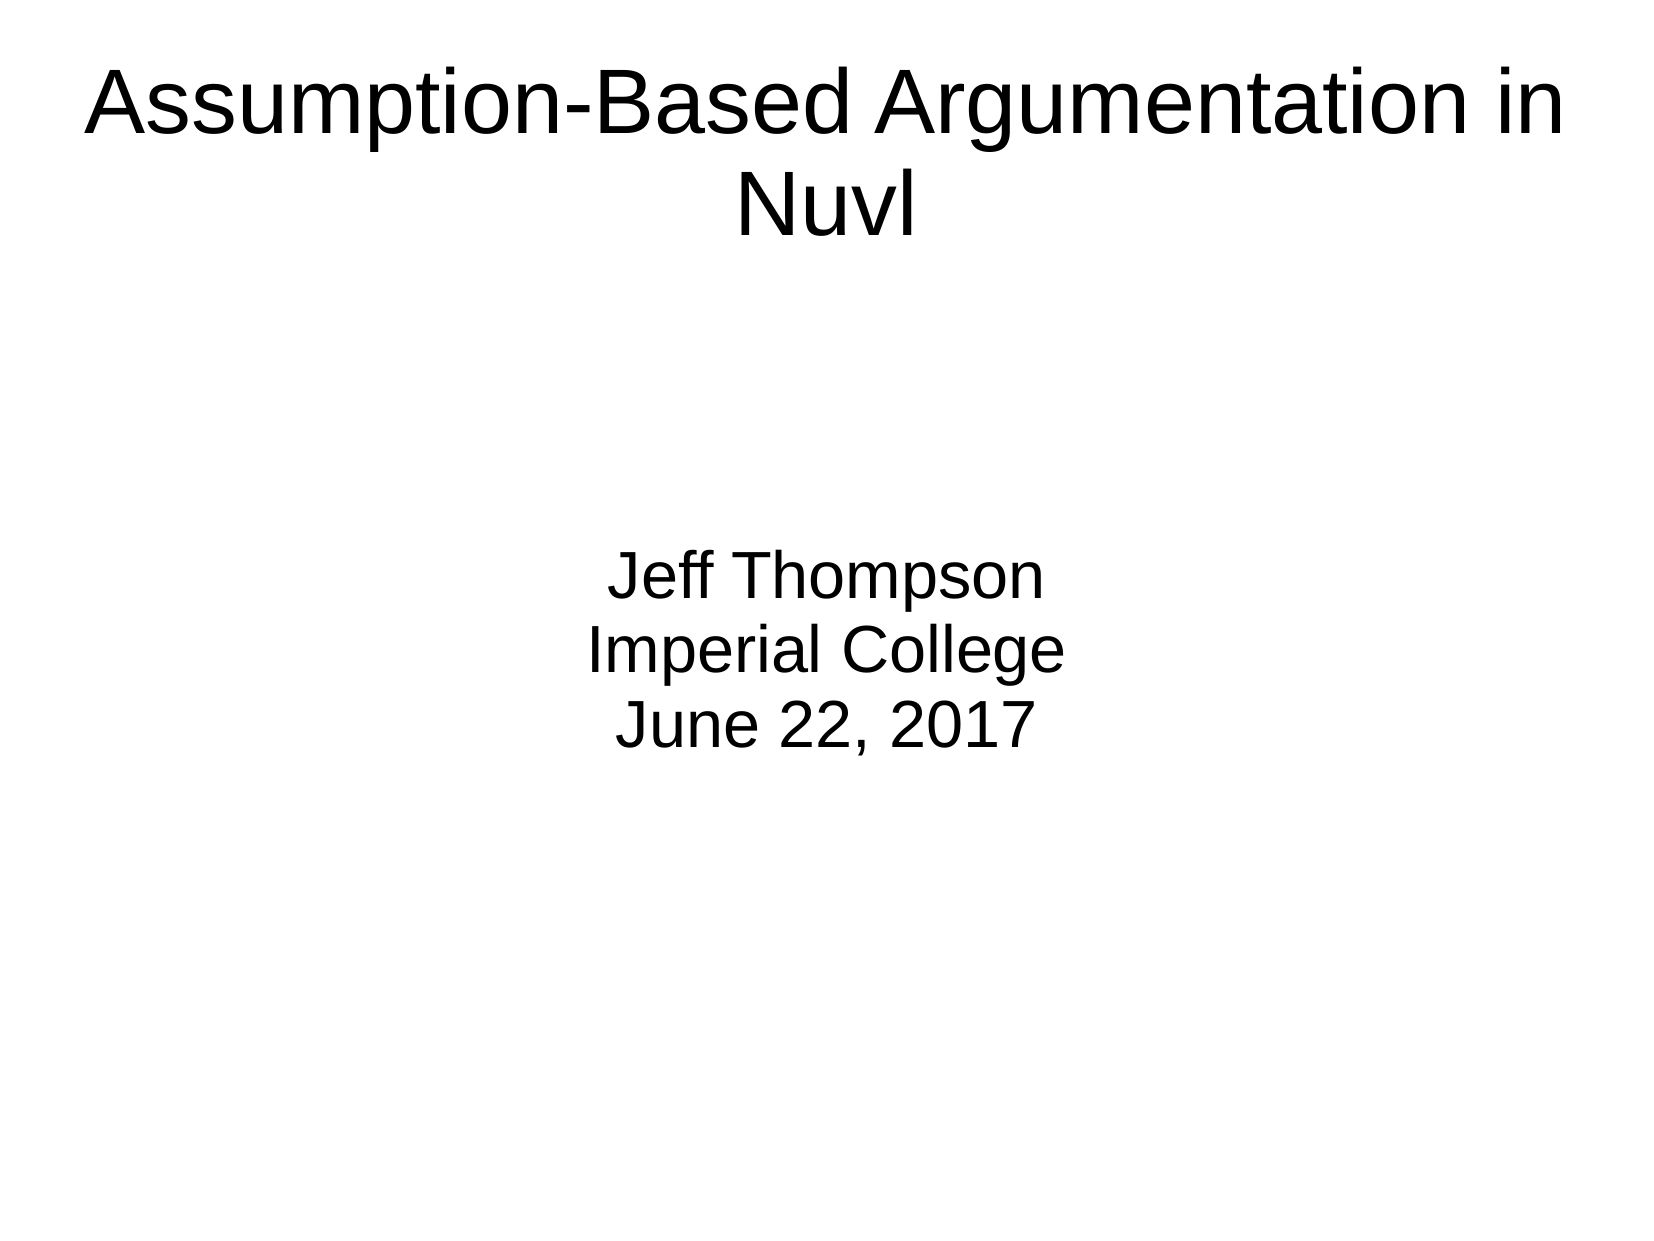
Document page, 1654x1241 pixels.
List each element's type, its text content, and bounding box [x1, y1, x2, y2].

subtitle Jeff Thompson Imperial College June 22, 2017 [82, 290, 1571, 1010]
title Assumption-Based Argumentation in Nuvl [82, 49, 1571, 257]
